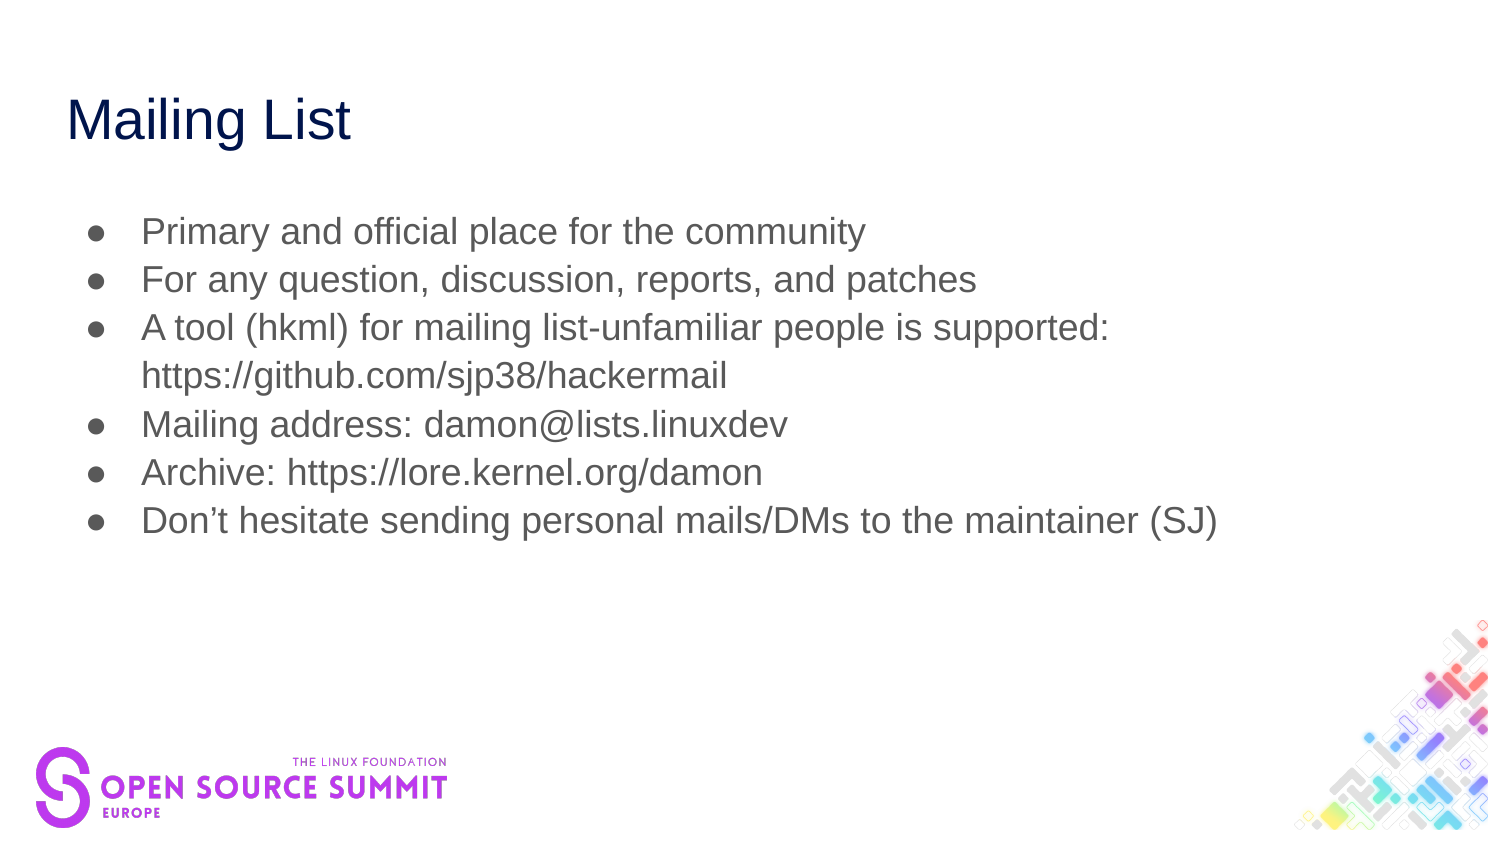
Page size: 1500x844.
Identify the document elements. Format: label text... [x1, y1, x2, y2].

picture [1294, 620, 1488, 830]
title Mailing List [51, 72, 1449, 167]
list Primary and official place for the community For any question, discussion, reports, and patches A tool (hkml) for mailing list-unfamiliar people is supported: https://github.com/sjp38/hackermail Mailing address: damon@lists.linuxdev Archive: https://lore.kernel.org/damon Don’t hesitate sending personal mails/DMs to the maintainer (SJ) [51, 189, 1449, 734]
picture [36, 747, 447, 828]
